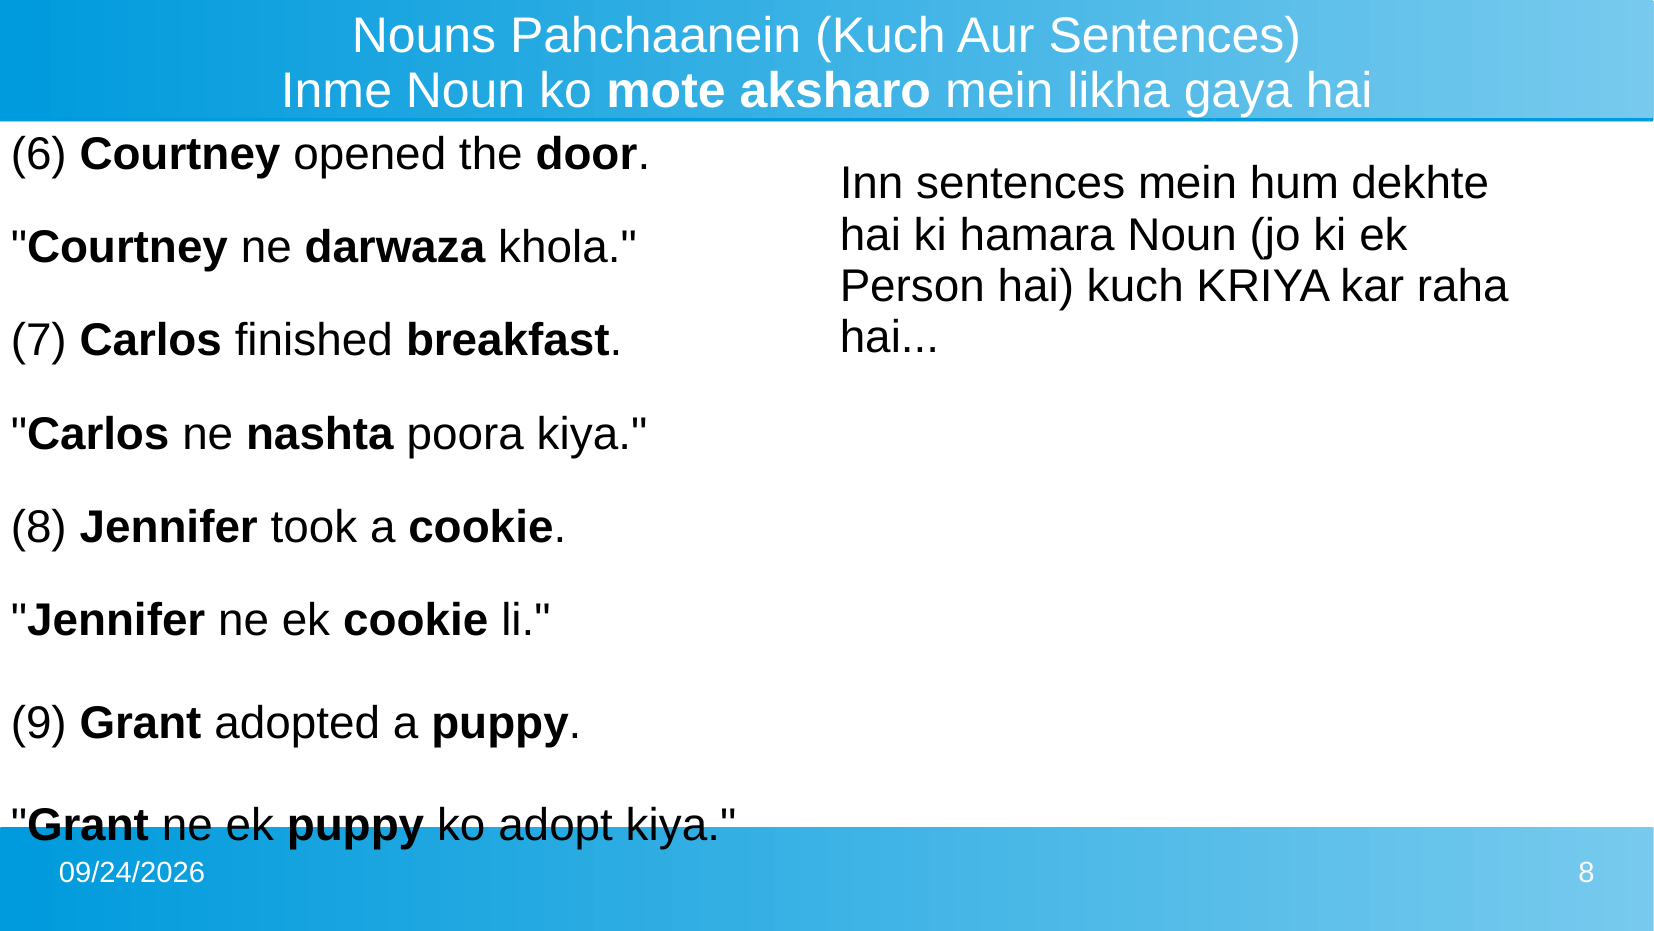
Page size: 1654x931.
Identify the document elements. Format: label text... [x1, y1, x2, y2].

text_box (6) Courtney opened the door. "Courtney ne darwaza khola." (7) Carlos finished breakfast. "Carlos ne nashta poora kiya." (8) Jennifer took a cookie. "Jennifer ne ek cookie li." (9) Grant adopted a puppy. "Grant ne ek puppy ko adopt kiya." [0, 120, 1501, 900]
title Nouns Pahchaanein (Kuch Aur Sentences) Inme Noun ko mote aksharo mein likha gaya hai [59, 6, 1595, 119]
text_box Inn sentences mein hum dekhte hai ki hamara Noun (jo ki ek Person hai) kuch KRIYA kar raha hai... [825, 150, 1576, 601]
